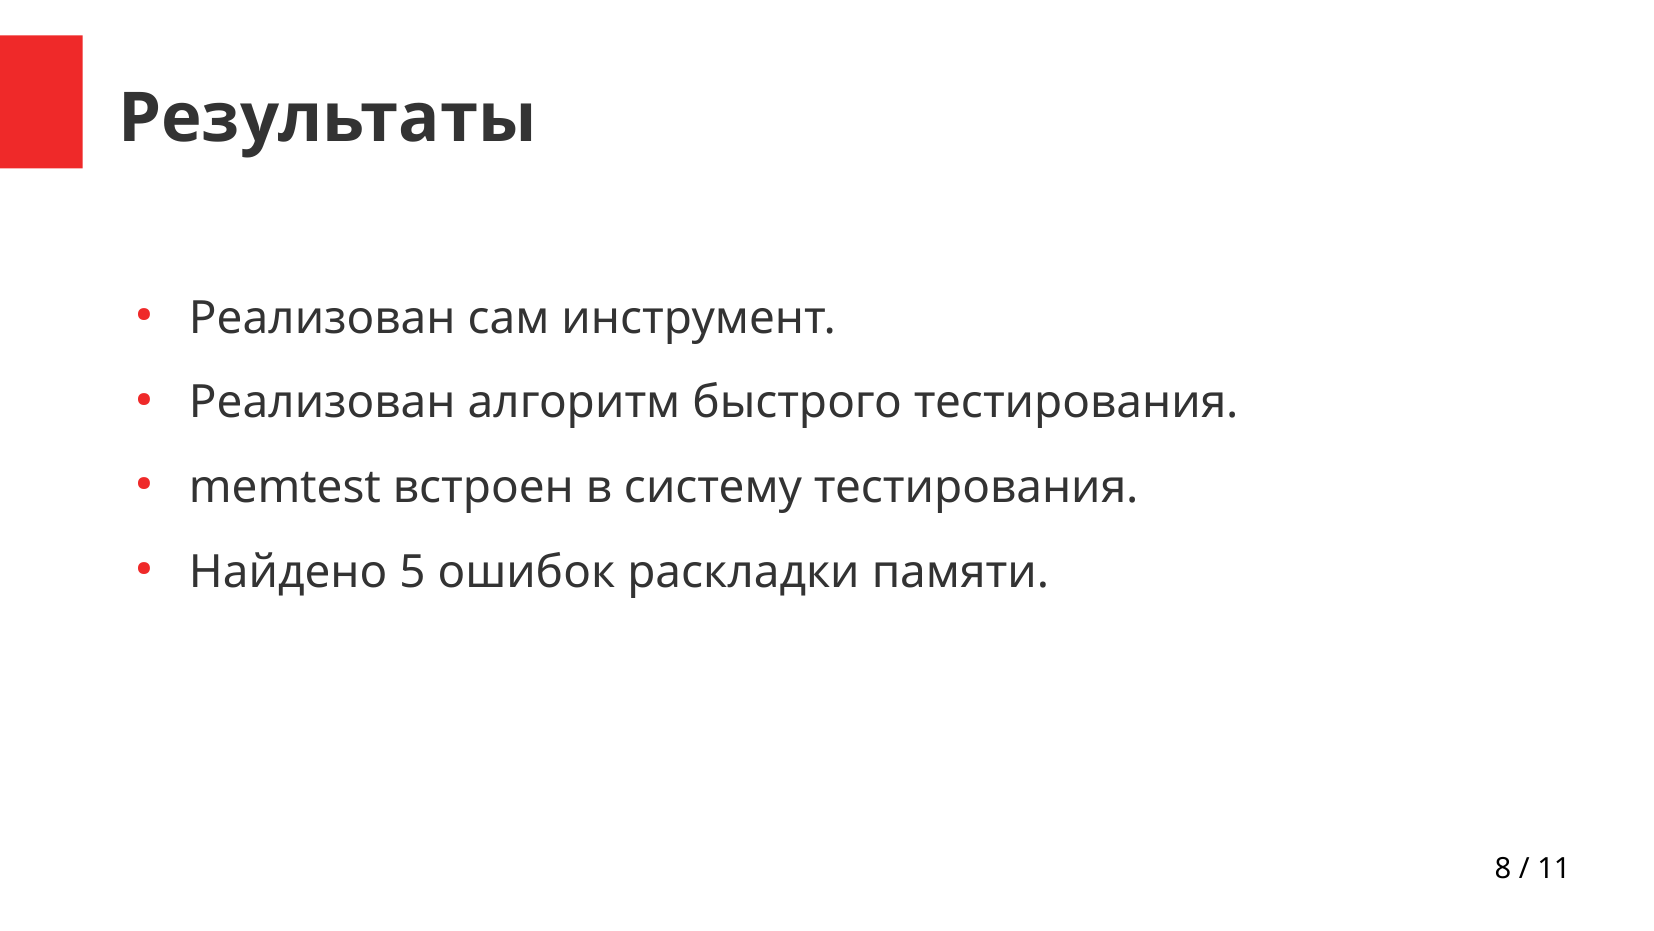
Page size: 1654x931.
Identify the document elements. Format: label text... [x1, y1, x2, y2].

list Реализован сам инструмент. Реализован алгоритм быстрого тестирования. memtest встроен в систему тестирования. Найдено 5 ошибок раскладки памяти. [118, 284, 1536, 824]
title Результаты [118, 37, 1571, 193]
